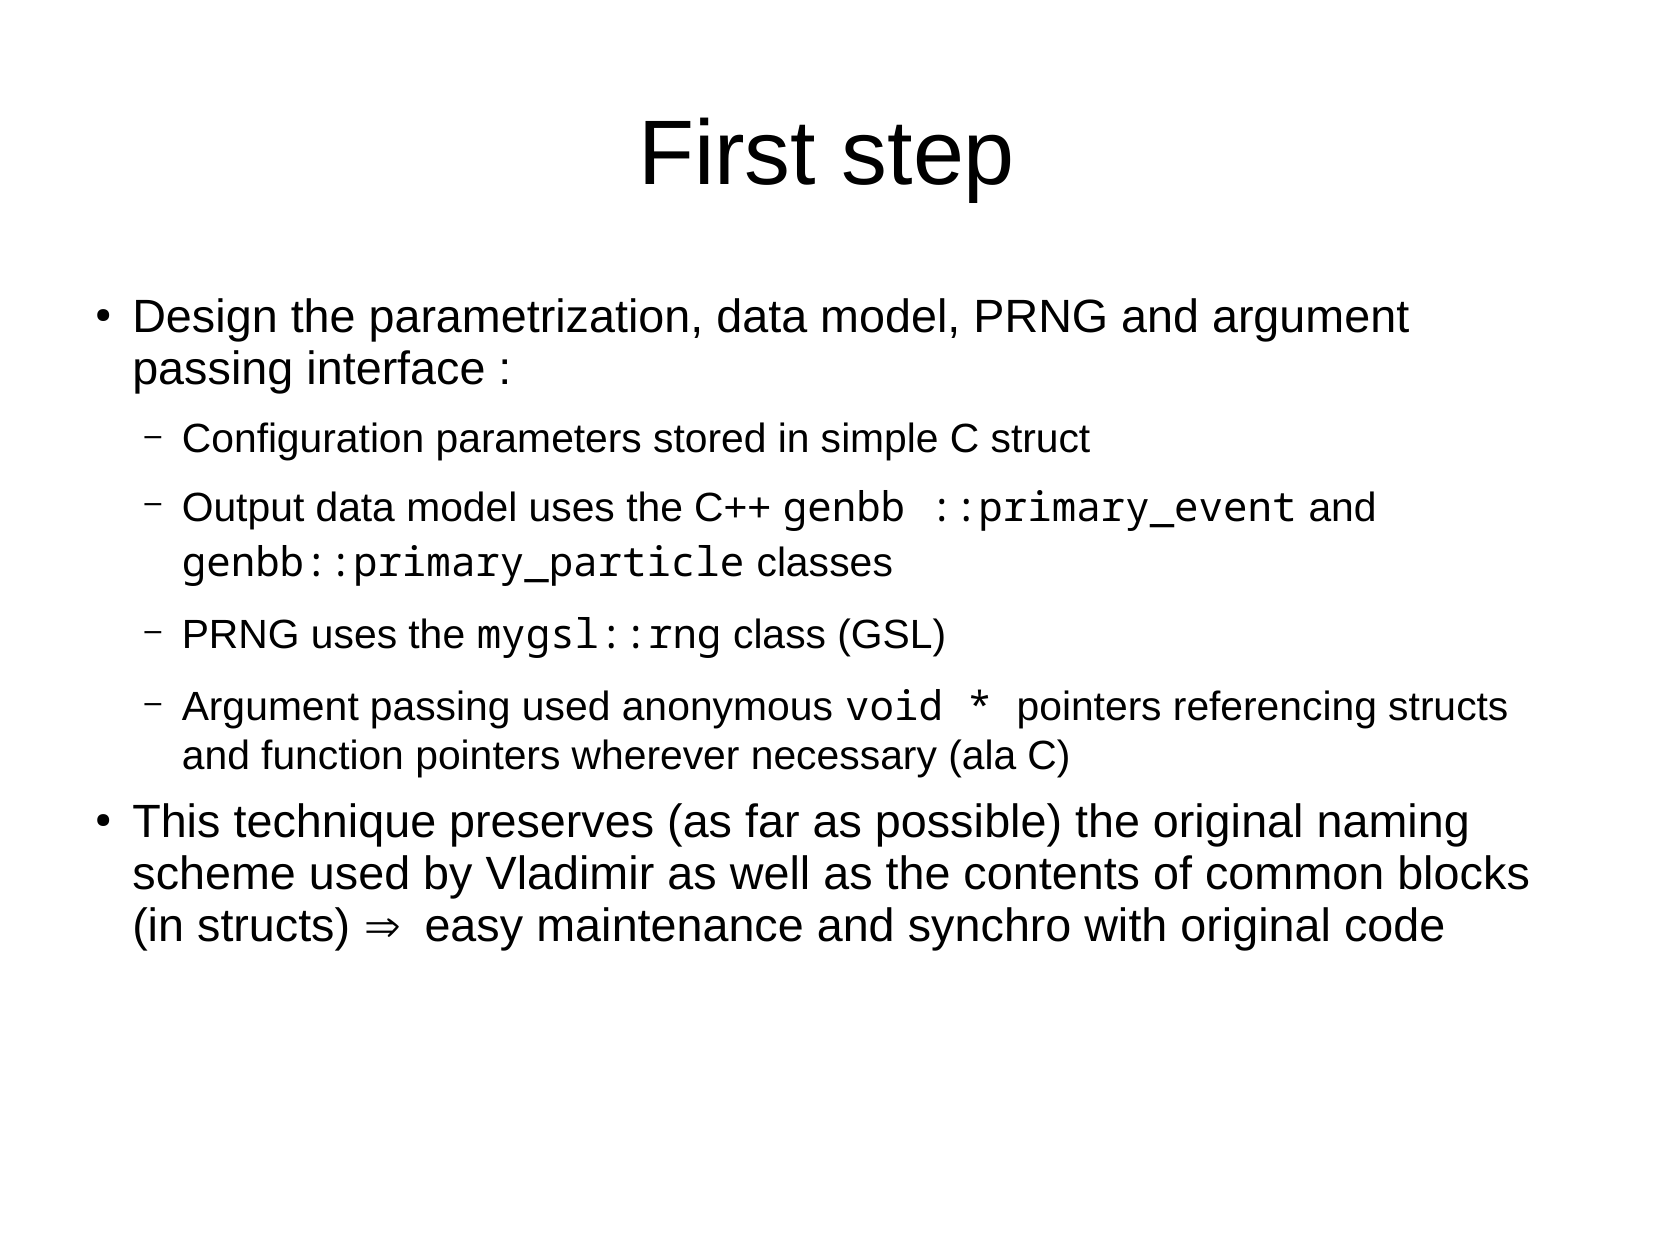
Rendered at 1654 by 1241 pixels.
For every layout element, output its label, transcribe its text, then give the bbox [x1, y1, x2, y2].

title First step [82, 49, 1571, 257]
list Design the parametrization, data model, PRNG and argument passing interface : Configuration parameters stored in simple C struct Output data model uses the C++ genbb ::primary_event and genbb::primary_particle classes PRNG uses the mygsl::rng class (GSL) Argument passing used anonymous void * pointers referencing structs and function pointers wherever necessary (ala C) This technique preserves (as far as possible) the original naming scheme used by Vladimir as well as the contents of common blocks (in structs) Þ easy maintenance and synchro with original code [82, 290, 1538, 1010]
